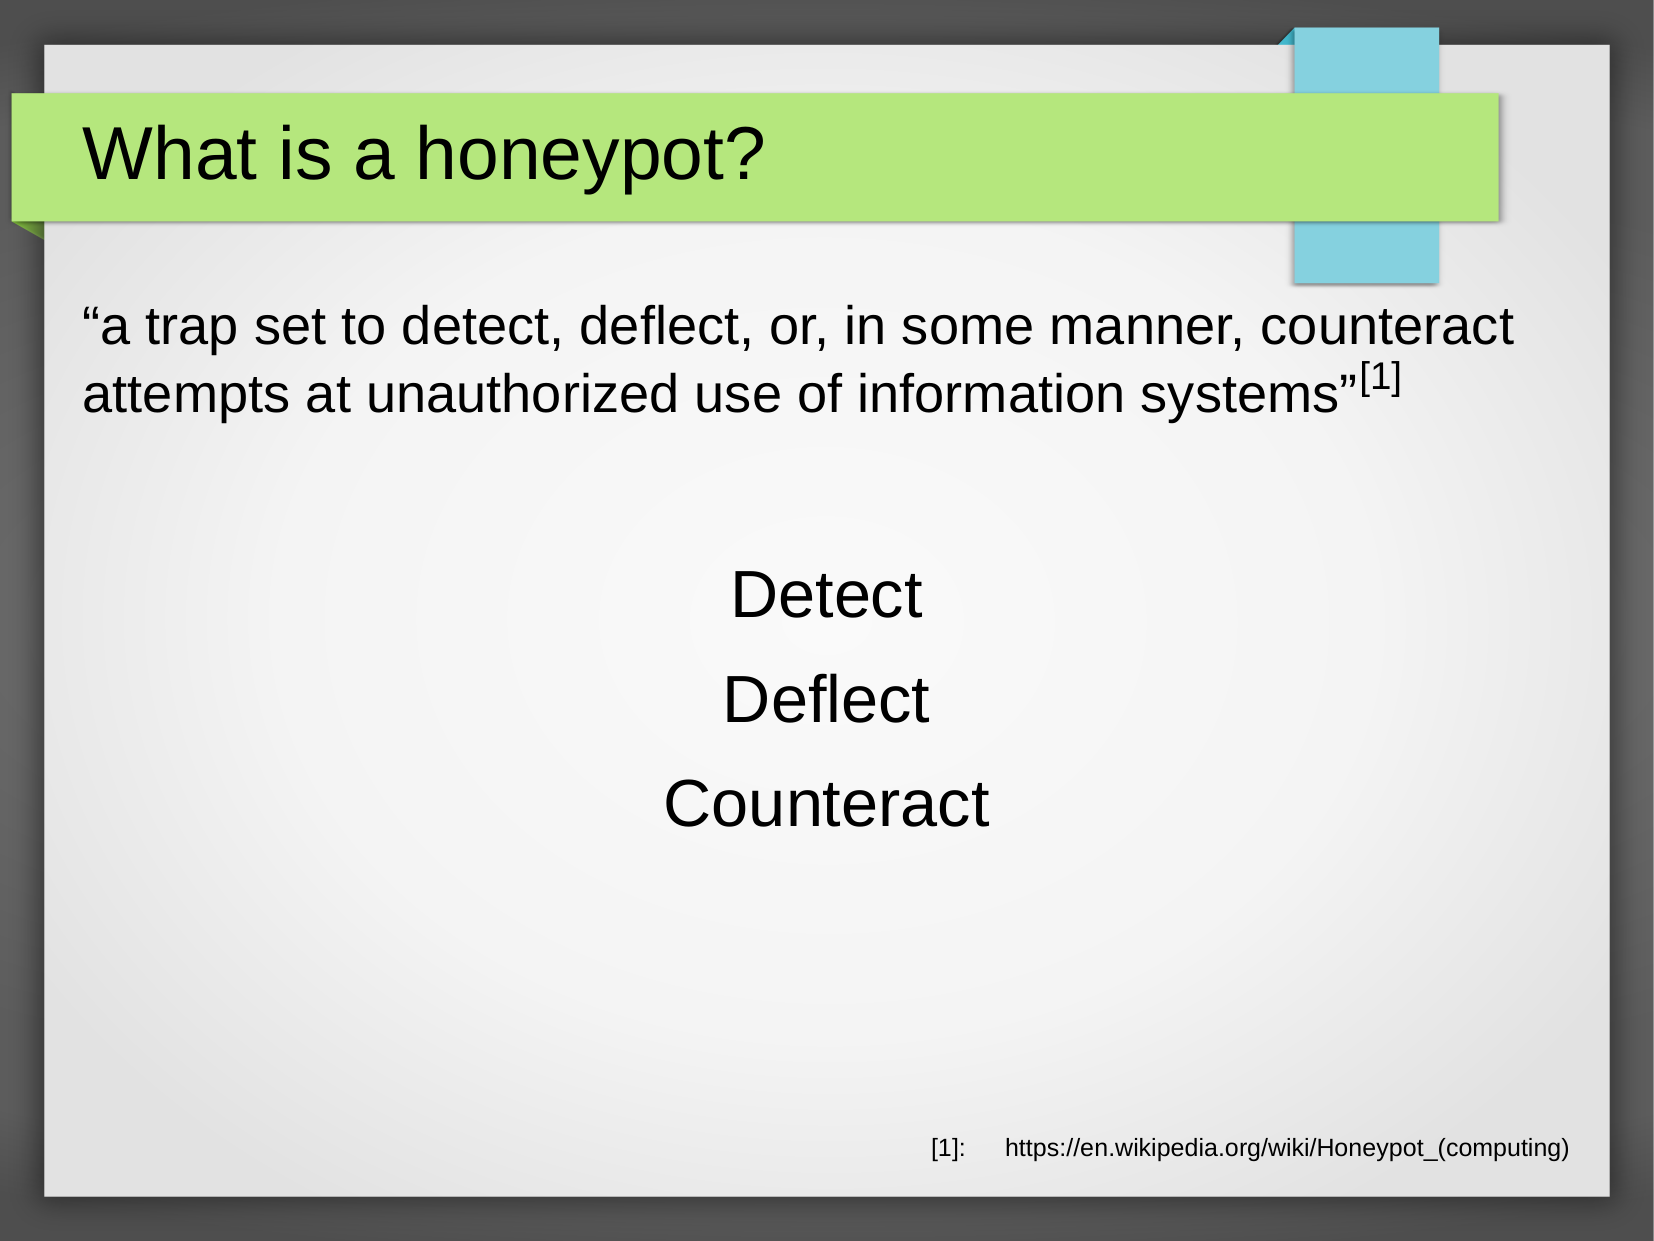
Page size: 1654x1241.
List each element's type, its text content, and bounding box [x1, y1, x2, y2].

list [1]: https://en.wikipedia.org/wiki/Honeypot_(computing) [82, 1133, 1571, 1168]
picture [0, 0, 1654, 1241]
title What is a honeypot? [82, 94, 1264, 213]
list “a trap set to detect, deflect, or, in some manner, counteract attempts at unauthorized use of information systems”[1] Detect Deflect Counteract [82, 295, 1571, 1063]
